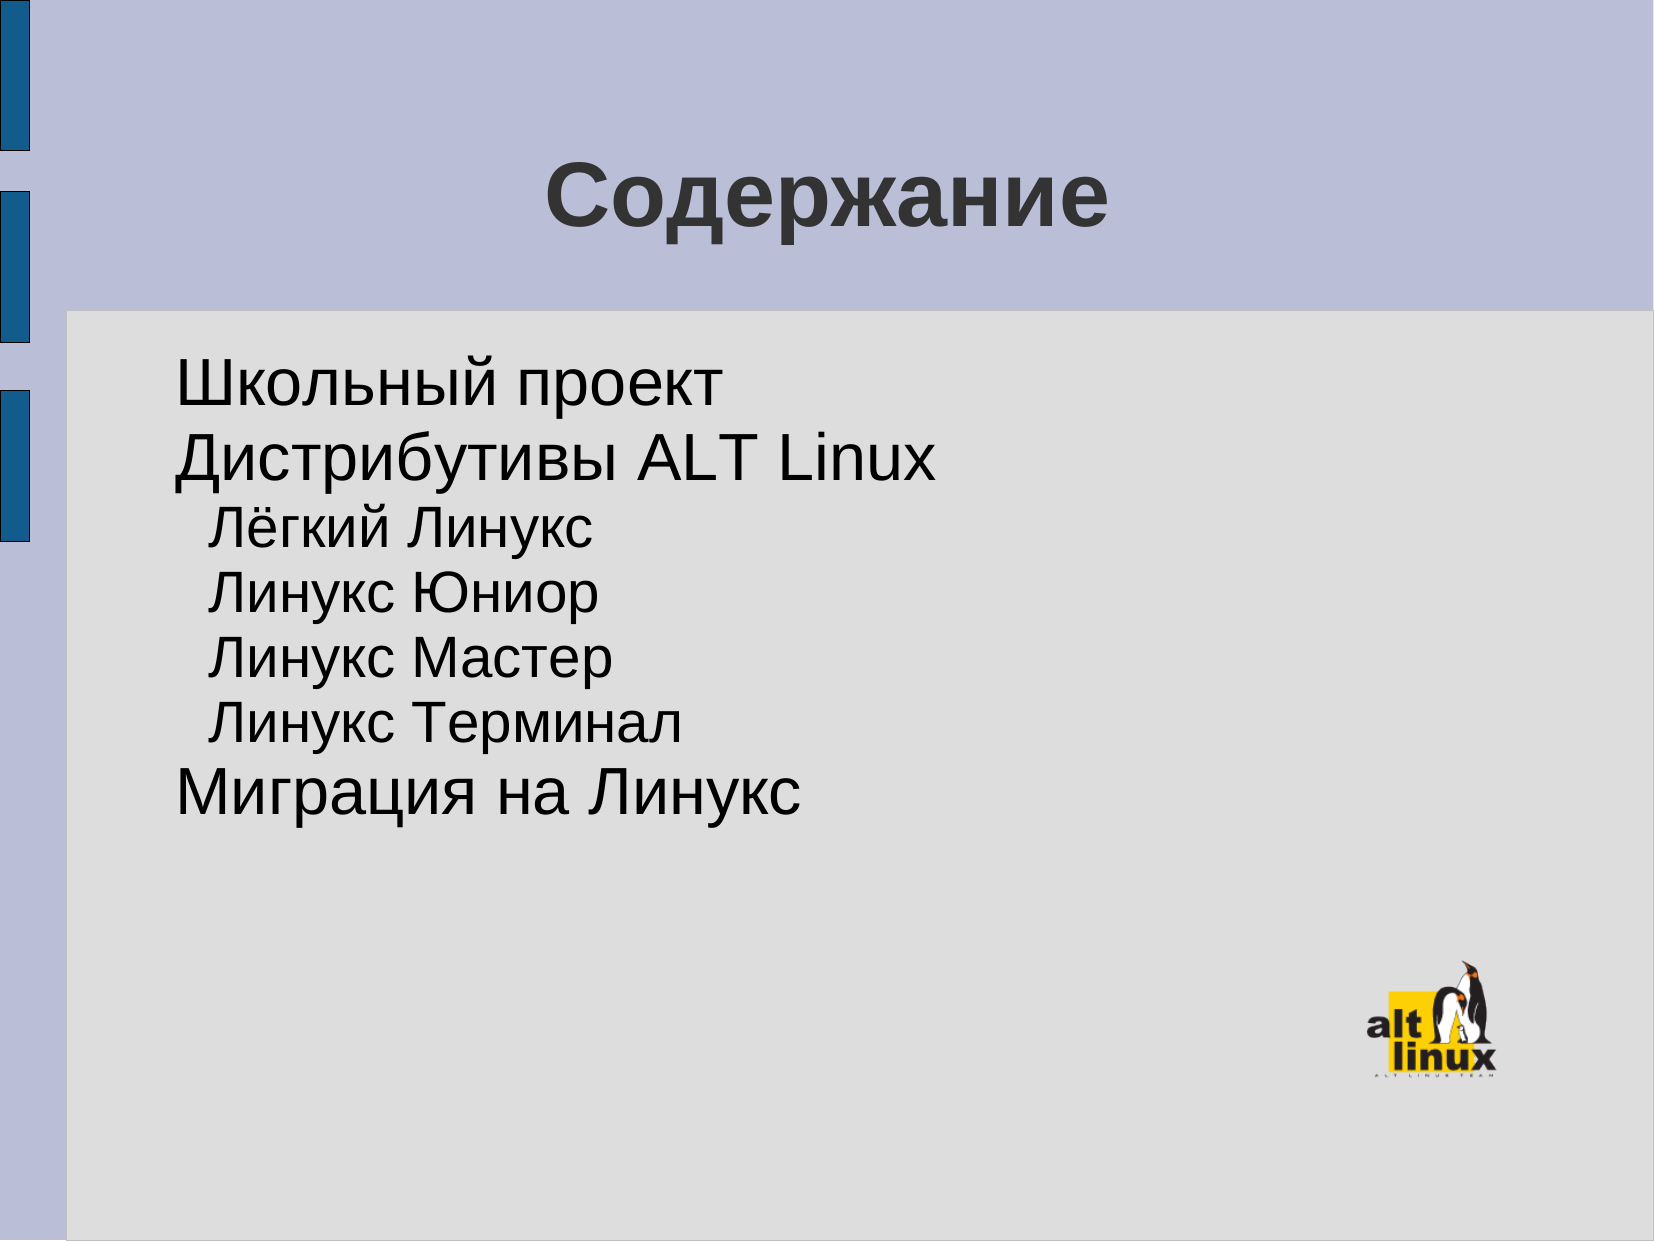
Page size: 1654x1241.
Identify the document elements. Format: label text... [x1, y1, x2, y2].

list Школьный проект Дистрибутивы ALT Linux Лёгкий Линукс Линукс Юниор Линукс Мастер Линукс Терминал Миграция на Линукс [121, 344, 1534, 1112]
title Содержание [121, 98, 1534, 291]
